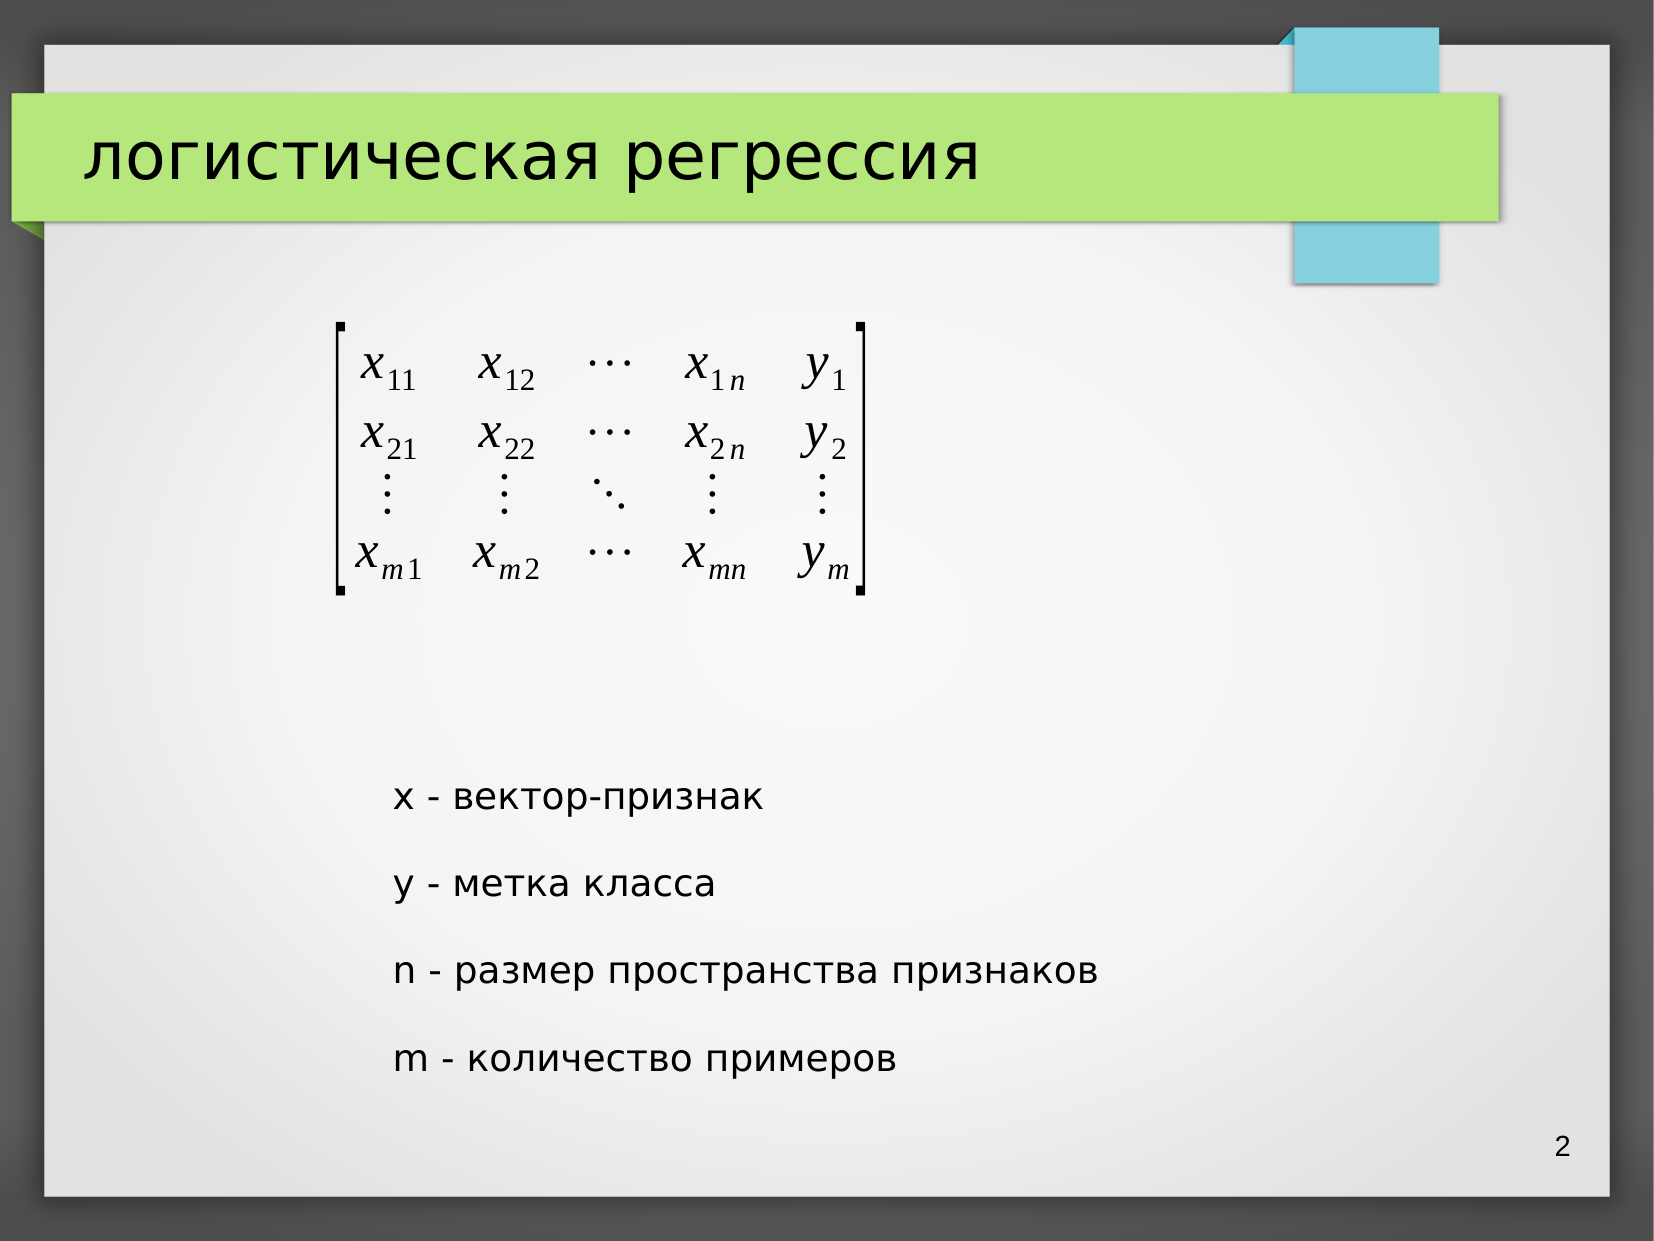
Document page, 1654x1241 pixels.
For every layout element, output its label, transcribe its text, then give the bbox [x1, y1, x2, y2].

picture [0, 0, 1654, 1241]
chart [327, 318, 876, 600]
title логистическая регрессия [82, 108, 1465, 205]
text_box x - вектор-признак y - метка класса n - размер пространства признаков m - количество примеров [377, 767, 1335, 1131]
